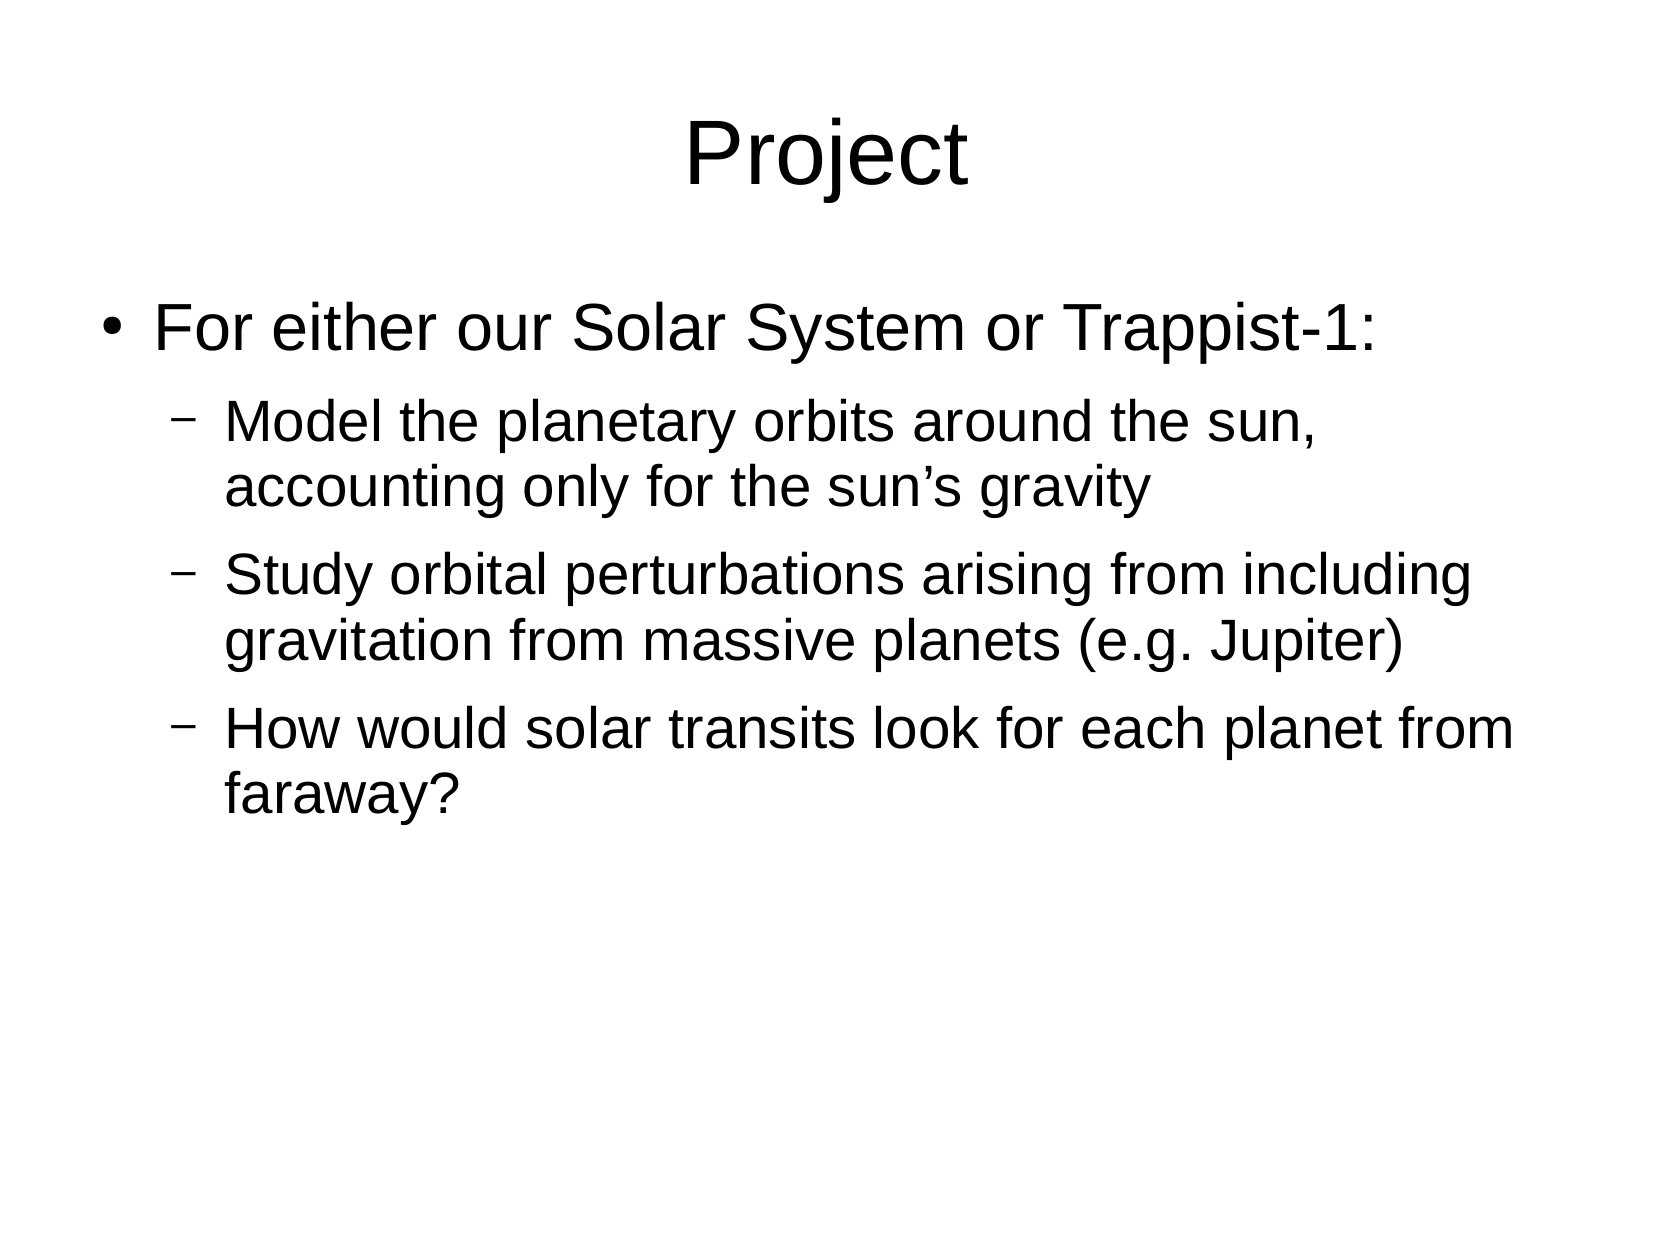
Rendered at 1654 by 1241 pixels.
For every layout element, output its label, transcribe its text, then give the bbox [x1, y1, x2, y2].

list For either our Solar System or Trappist-1: Model the planetary orbits around the sun, accounting only for the sun’s gravity Study orbital perturbations arising from including gravitation from massive planets (e.g. Jupiter) How would solar transits look for each planet from faraway? [82, 290, 1571, 1010]
title Project [82, 49, 1571, 257]
